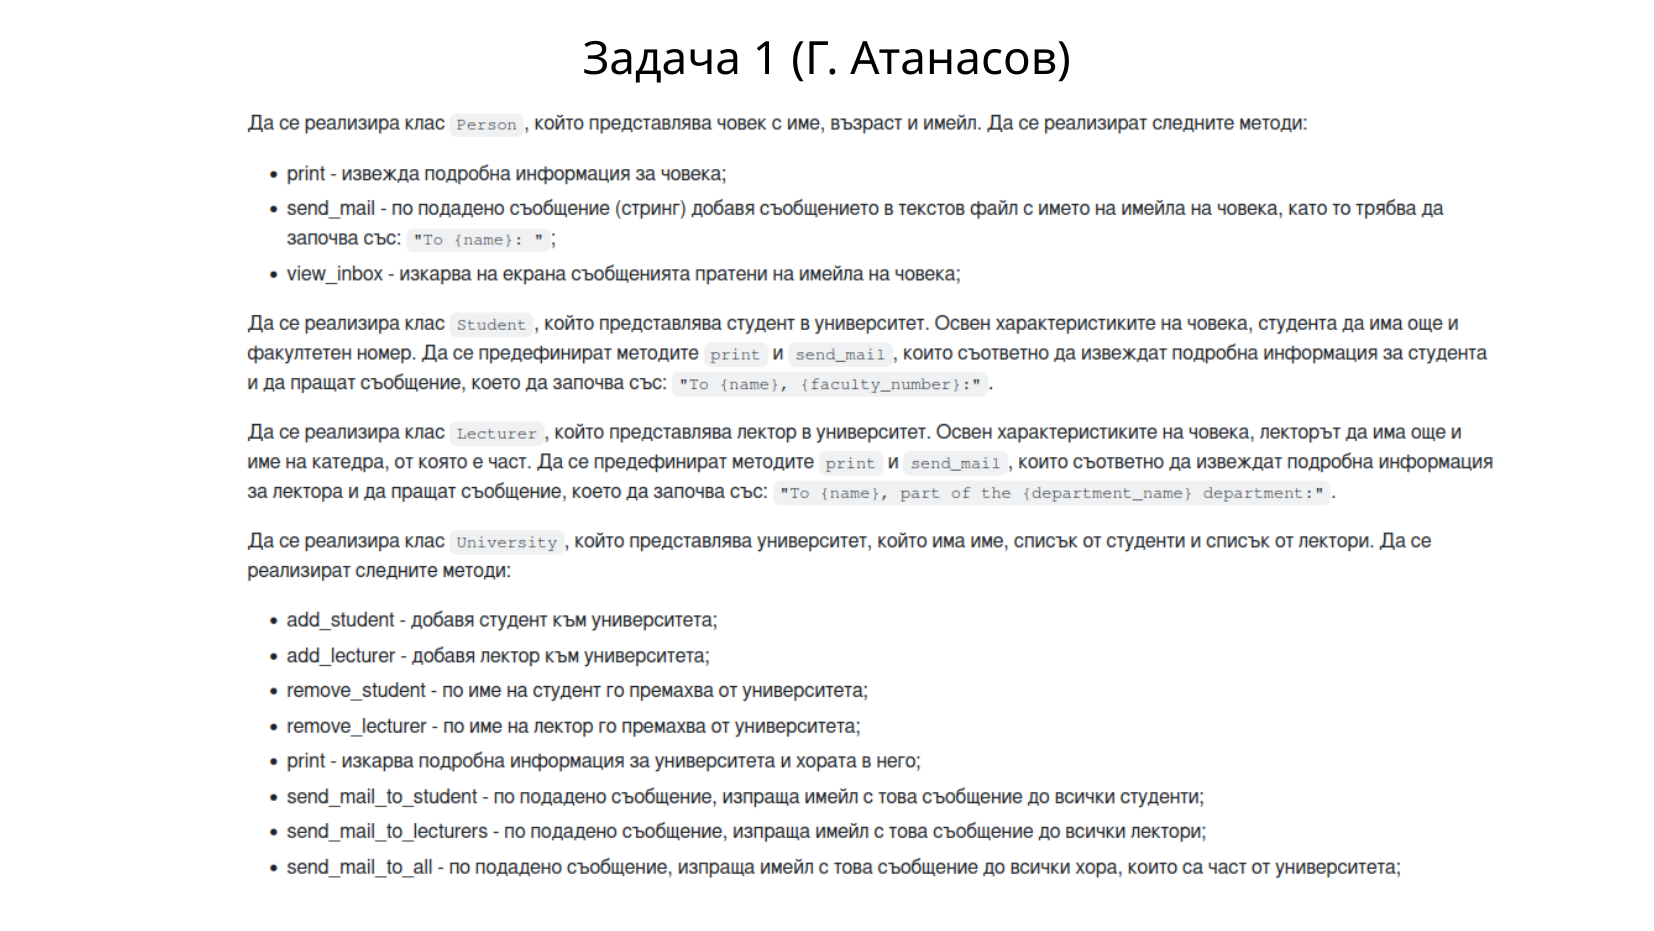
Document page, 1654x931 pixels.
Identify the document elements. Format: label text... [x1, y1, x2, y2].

picture [187, 112, 1533, 920]
title Задача 1 (Г. Атанасов) [82, 0, 1571, 113]
